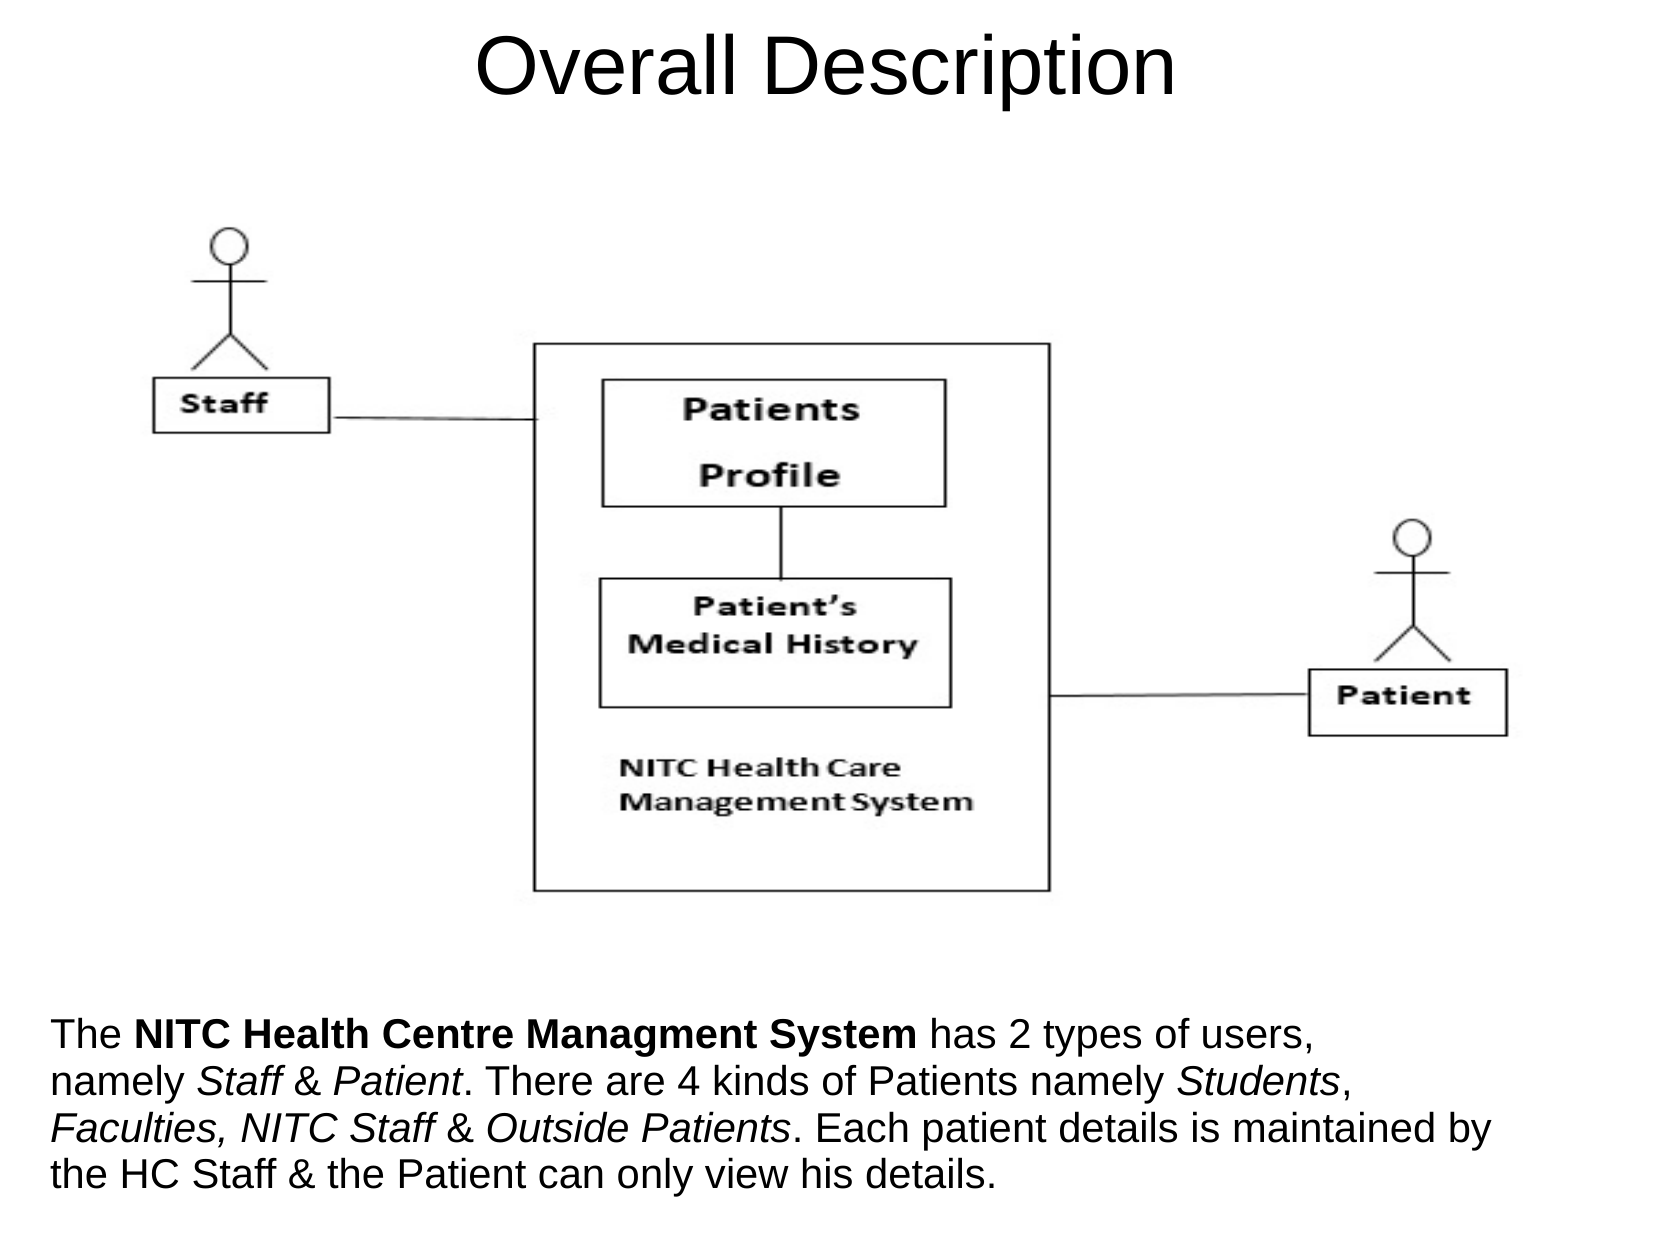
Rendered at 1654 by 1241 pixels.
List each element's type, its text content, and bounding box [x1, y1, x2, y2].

title Overall Description [82, 13, 1571, 118]
picture [11, 118, 1654, 1004]
text_box The NITC Health Centre Managment System has 2 types of users, namely Staff & Patient. There are 4 kinds of Patients namely Students, Faculties, NITC Staff & Outside Patients. Each patient details is maintained by the HC Staff & the Patient can only view his details. [35, 1004, 1548, 1224]
